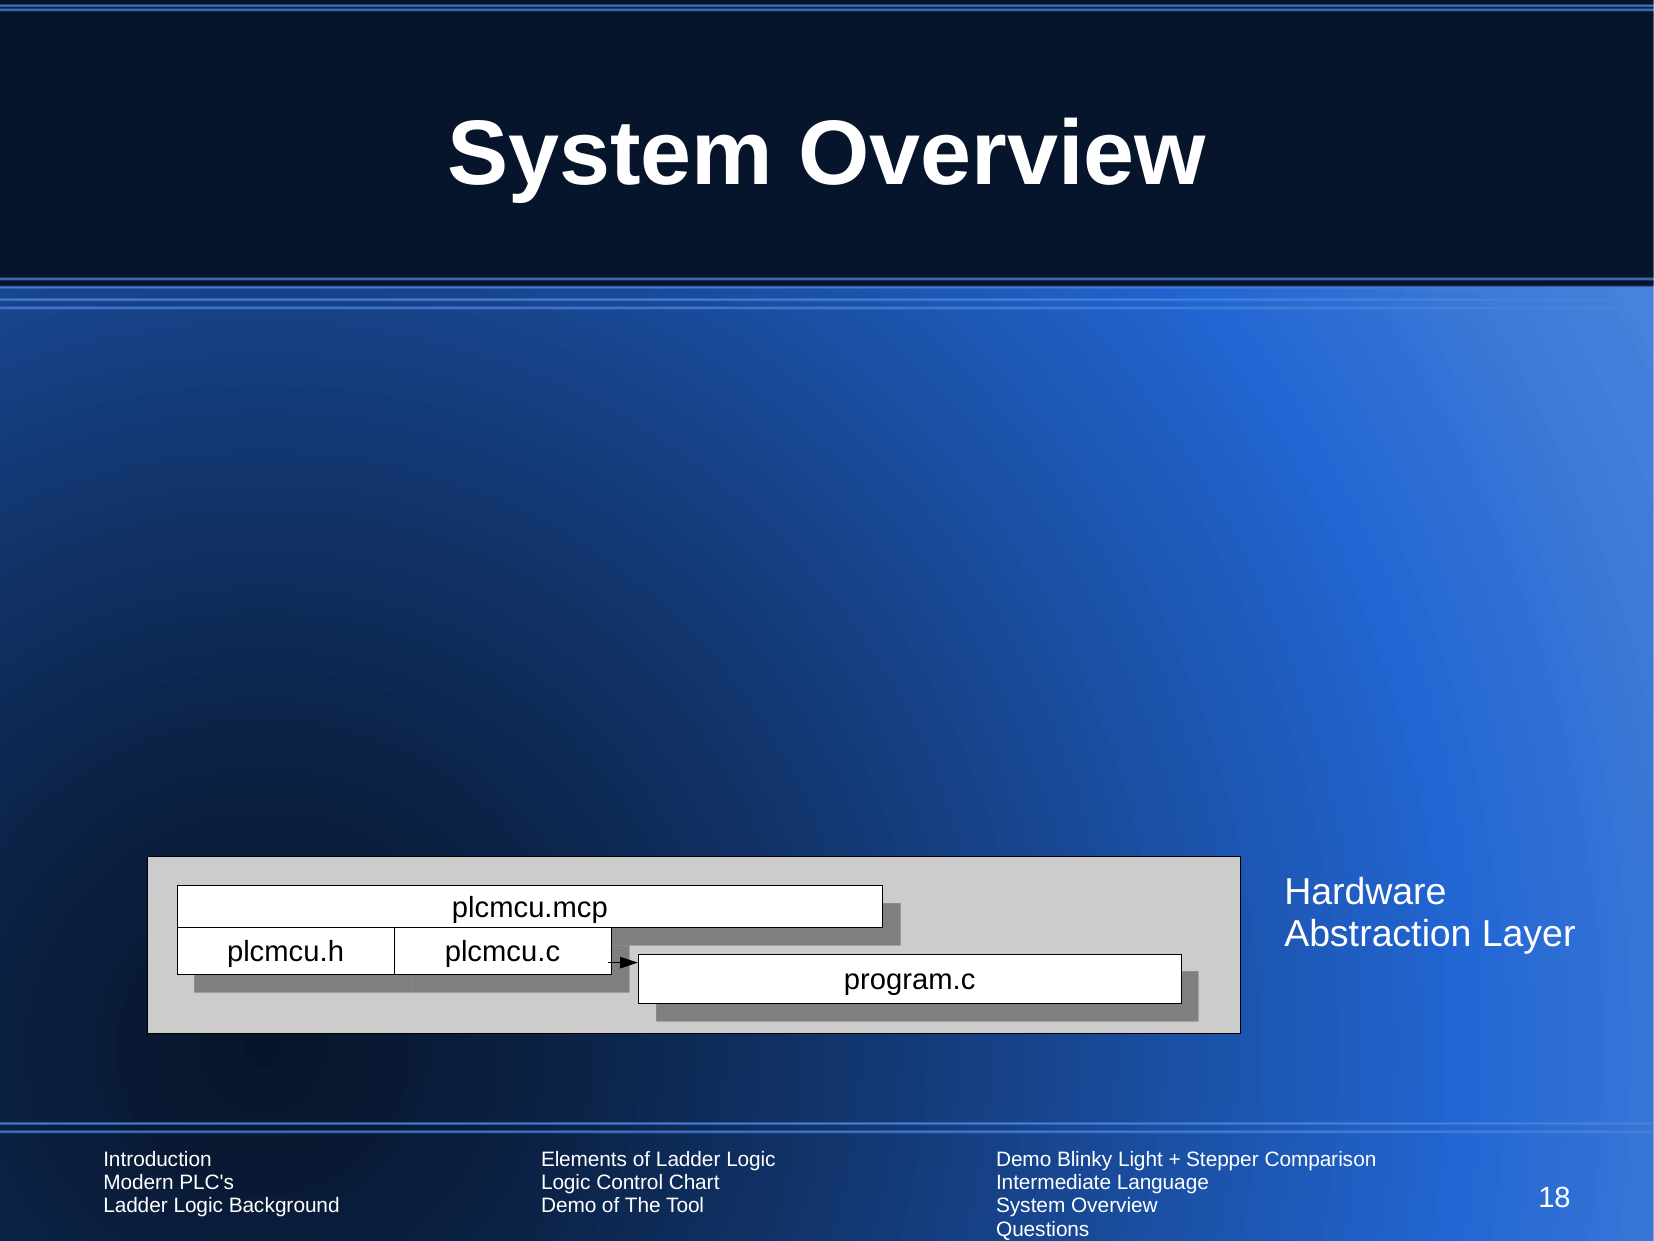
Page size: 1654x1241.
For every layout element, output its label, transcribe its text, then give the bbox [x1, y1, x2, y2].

text_box plcmcu.c [394, 927, 612, 975]
text_box plcmcu.h [177, 927, 394, 975]
text_box program.c [638, 954, 1182, 1004]
title System Overview [82, 49, 1571, 257]
text_box Hardware Abstraction Layer [1269, 863, 1595, 963]
picture [0, 0, 1654, 1241]
text_box [147, 856, 1241, 1034]
text_box plcmcu.mcp [177, 885, 883, 928]
